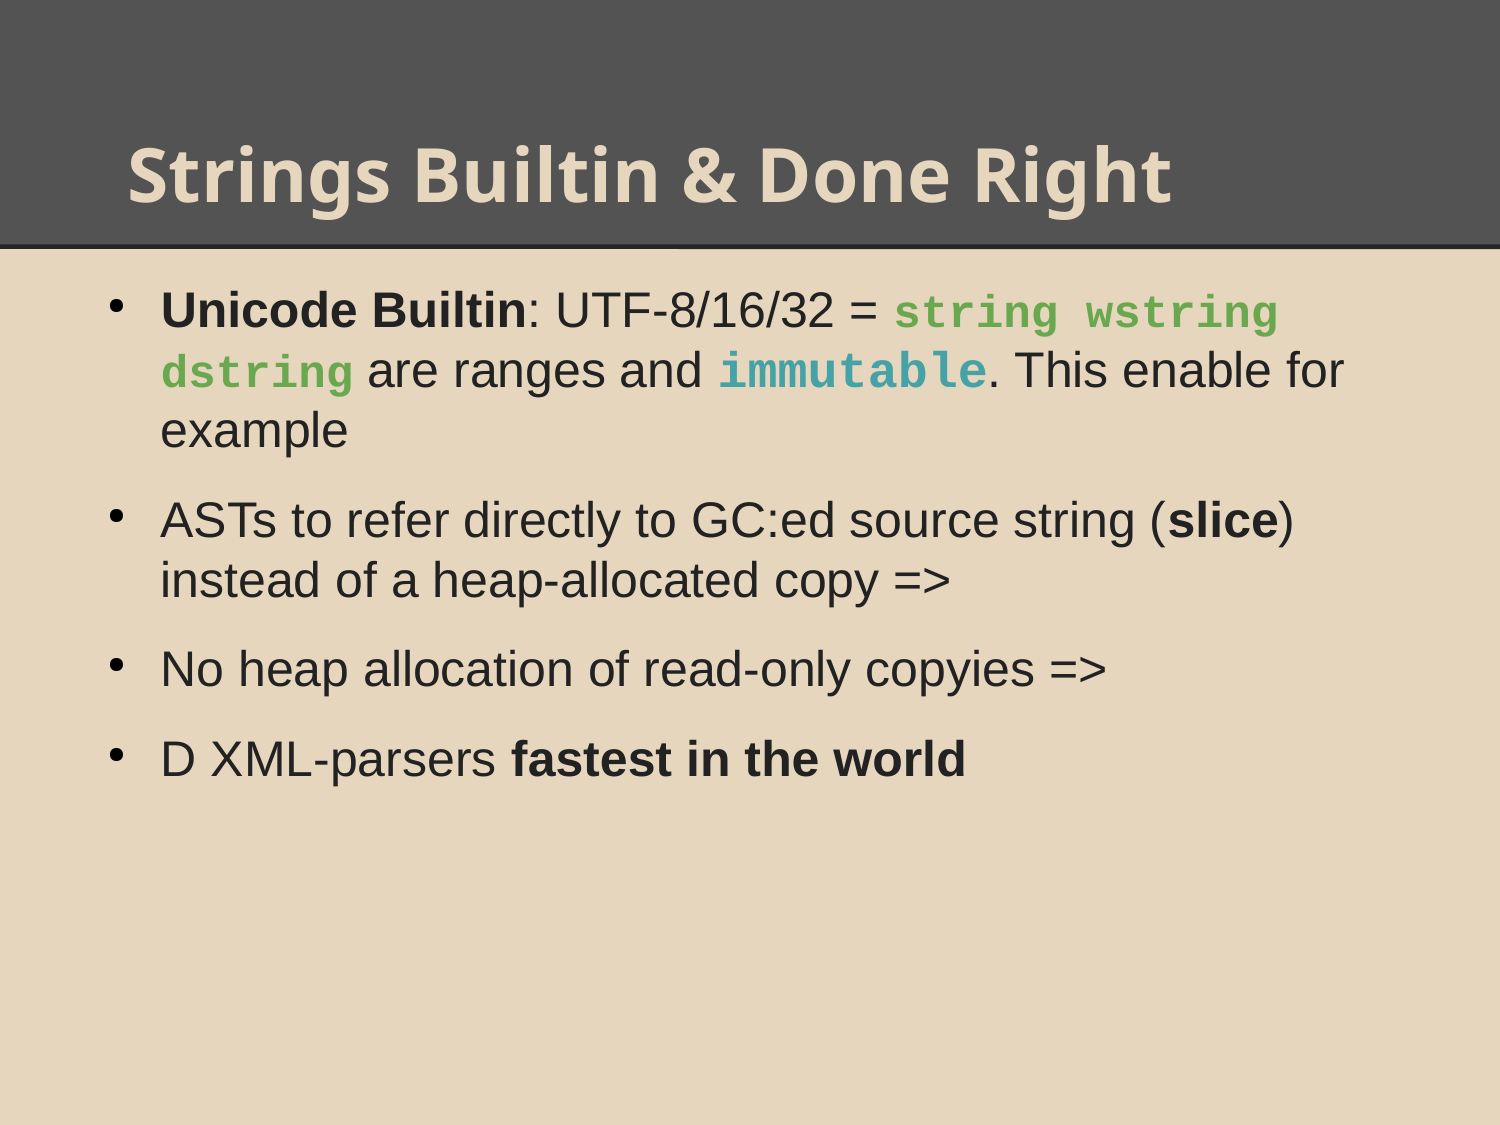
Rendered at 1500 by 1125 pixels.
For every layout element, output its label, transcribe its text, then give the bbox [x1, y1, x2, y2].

list Unicode Builtin: UTF-8/16/32 = string wstring dstring are ranges and immutable. This enable for example ASTs to refer directly to GC:ed source string (slice) instead of a heap-allocated copy => No heap allocation of read-only copyies => D XML-parsers fastest in the world [75, 262, 1425, 1078]
title Strings Builtin & Done Right [75, 45, 1425, 233]
